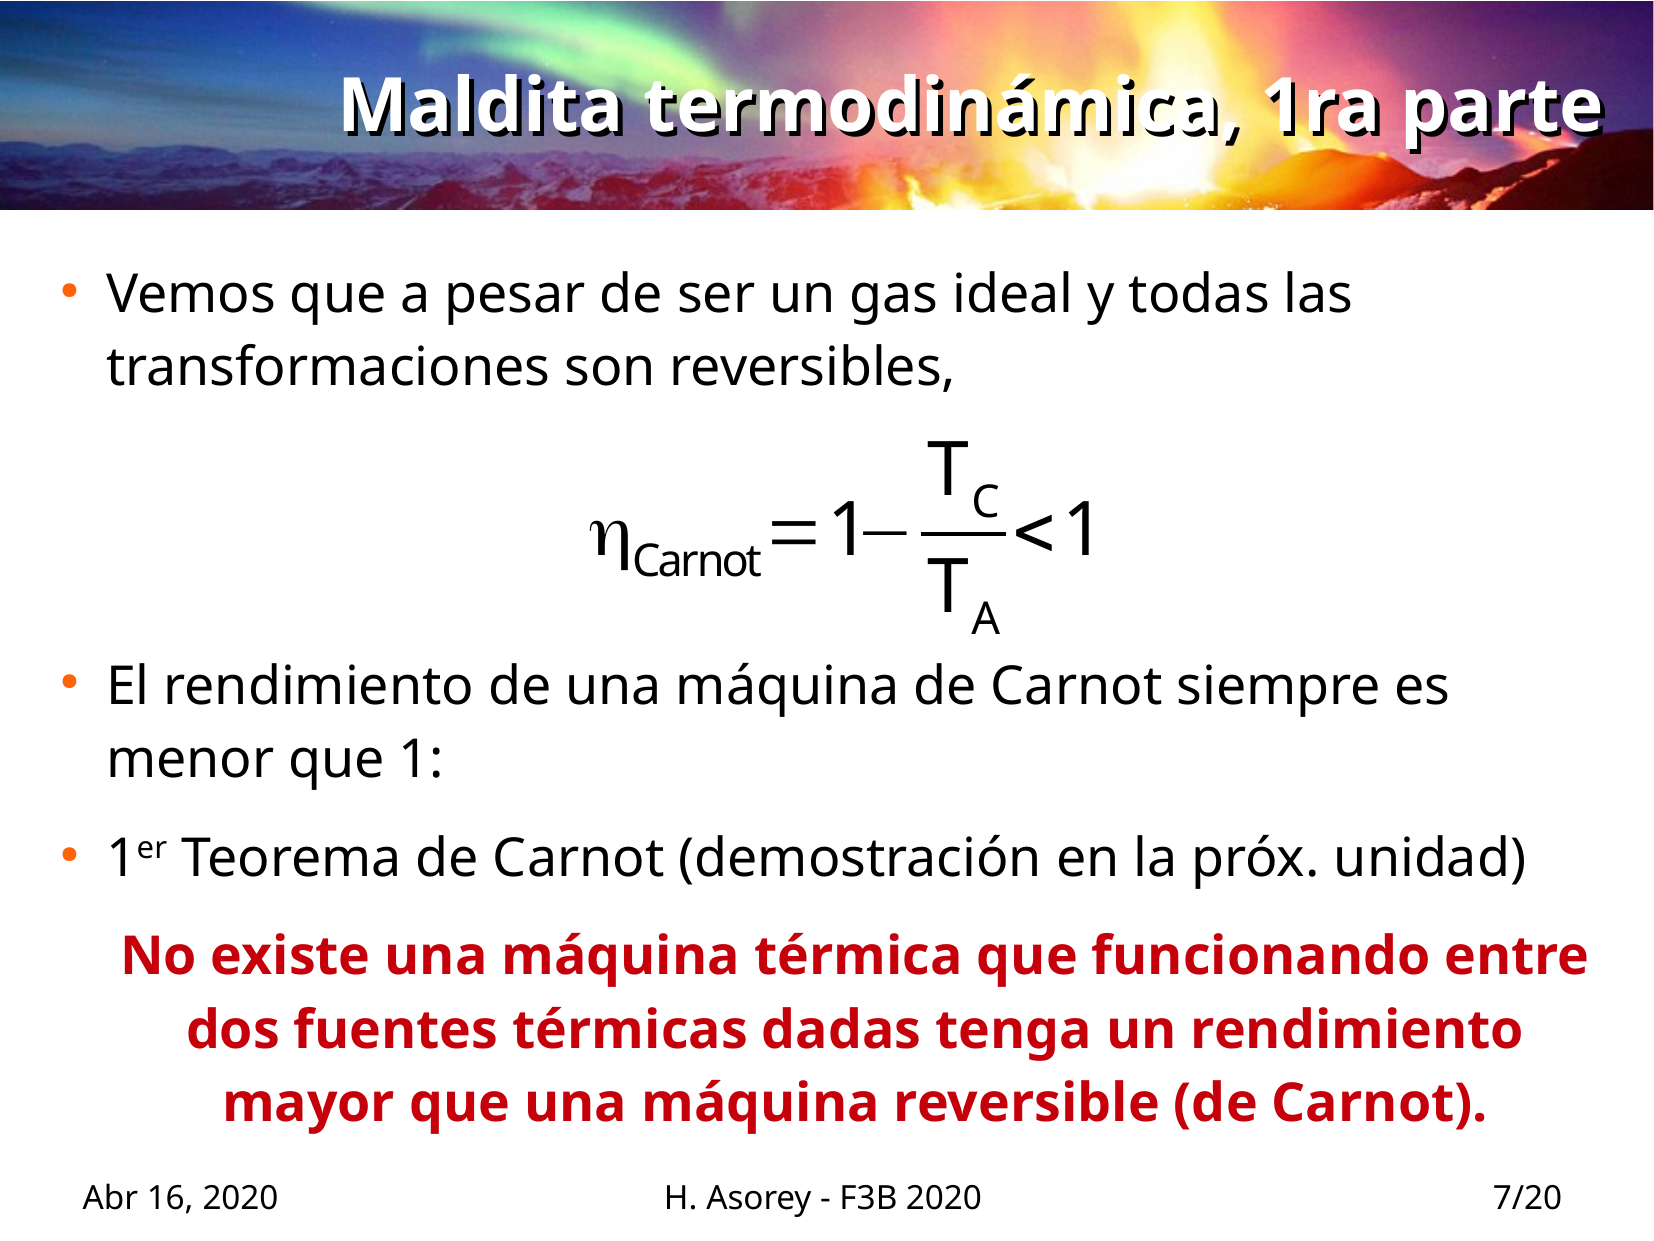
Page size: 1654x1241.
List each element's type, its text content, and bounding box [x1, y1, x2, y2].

picture [0, 1, 1654, 210]
list Vemos que a pesar de ser un gas ideal y todas las transformaciones son reversibles, El rendimiento de una máquina de Carnot siempre es menor que 1: 1er Teorema de Carnot (demostración en la próx. unidad) No existe una máquina térmica que funcionando entre dos fuentes térmicas dadas tenga un rendimiento mayor que una máquina reversible (de Carnot). [45, 255, 1606, 1156]
title Maldita termodinámica, 1ra parte [45, 15, 1606, 191]
chart [580, 423, 1096, 646]
